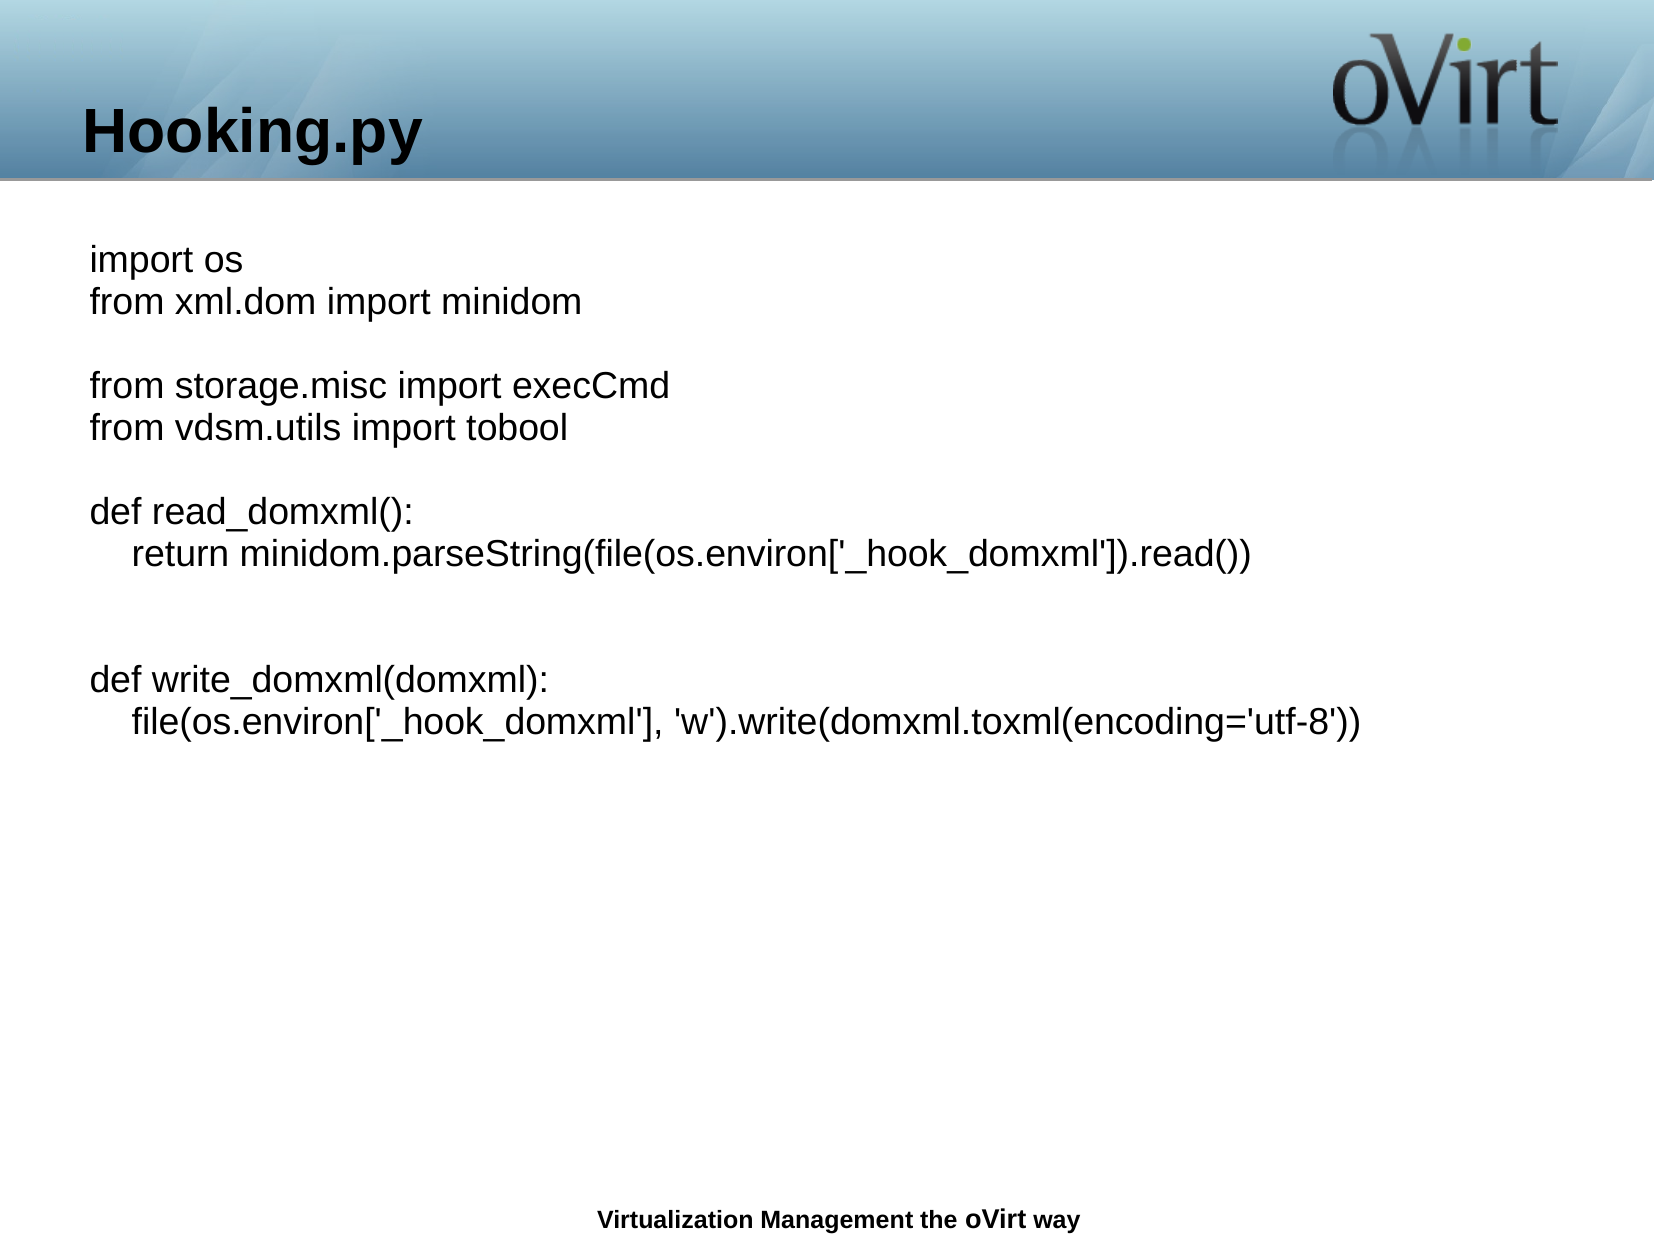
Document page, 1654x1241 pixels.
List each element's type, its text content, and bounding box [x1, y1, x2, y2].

text_box import os from xml.dom import minidom from storage.misc import execCmd from vdsm.utils import tobool def read_domxml(): return minidom.parseString(file(os.environ['_hook_domxml']).read()) def write_domxml(domxml): file(os.environ['_hook_domxml'], 'w').write(domxml.toxml(encoding='utf-8')) [74, 231, 1388, 1001]
title Hooking.py [82, 37, 1303, 226]
picture [1333, 25, 1558, 175]
